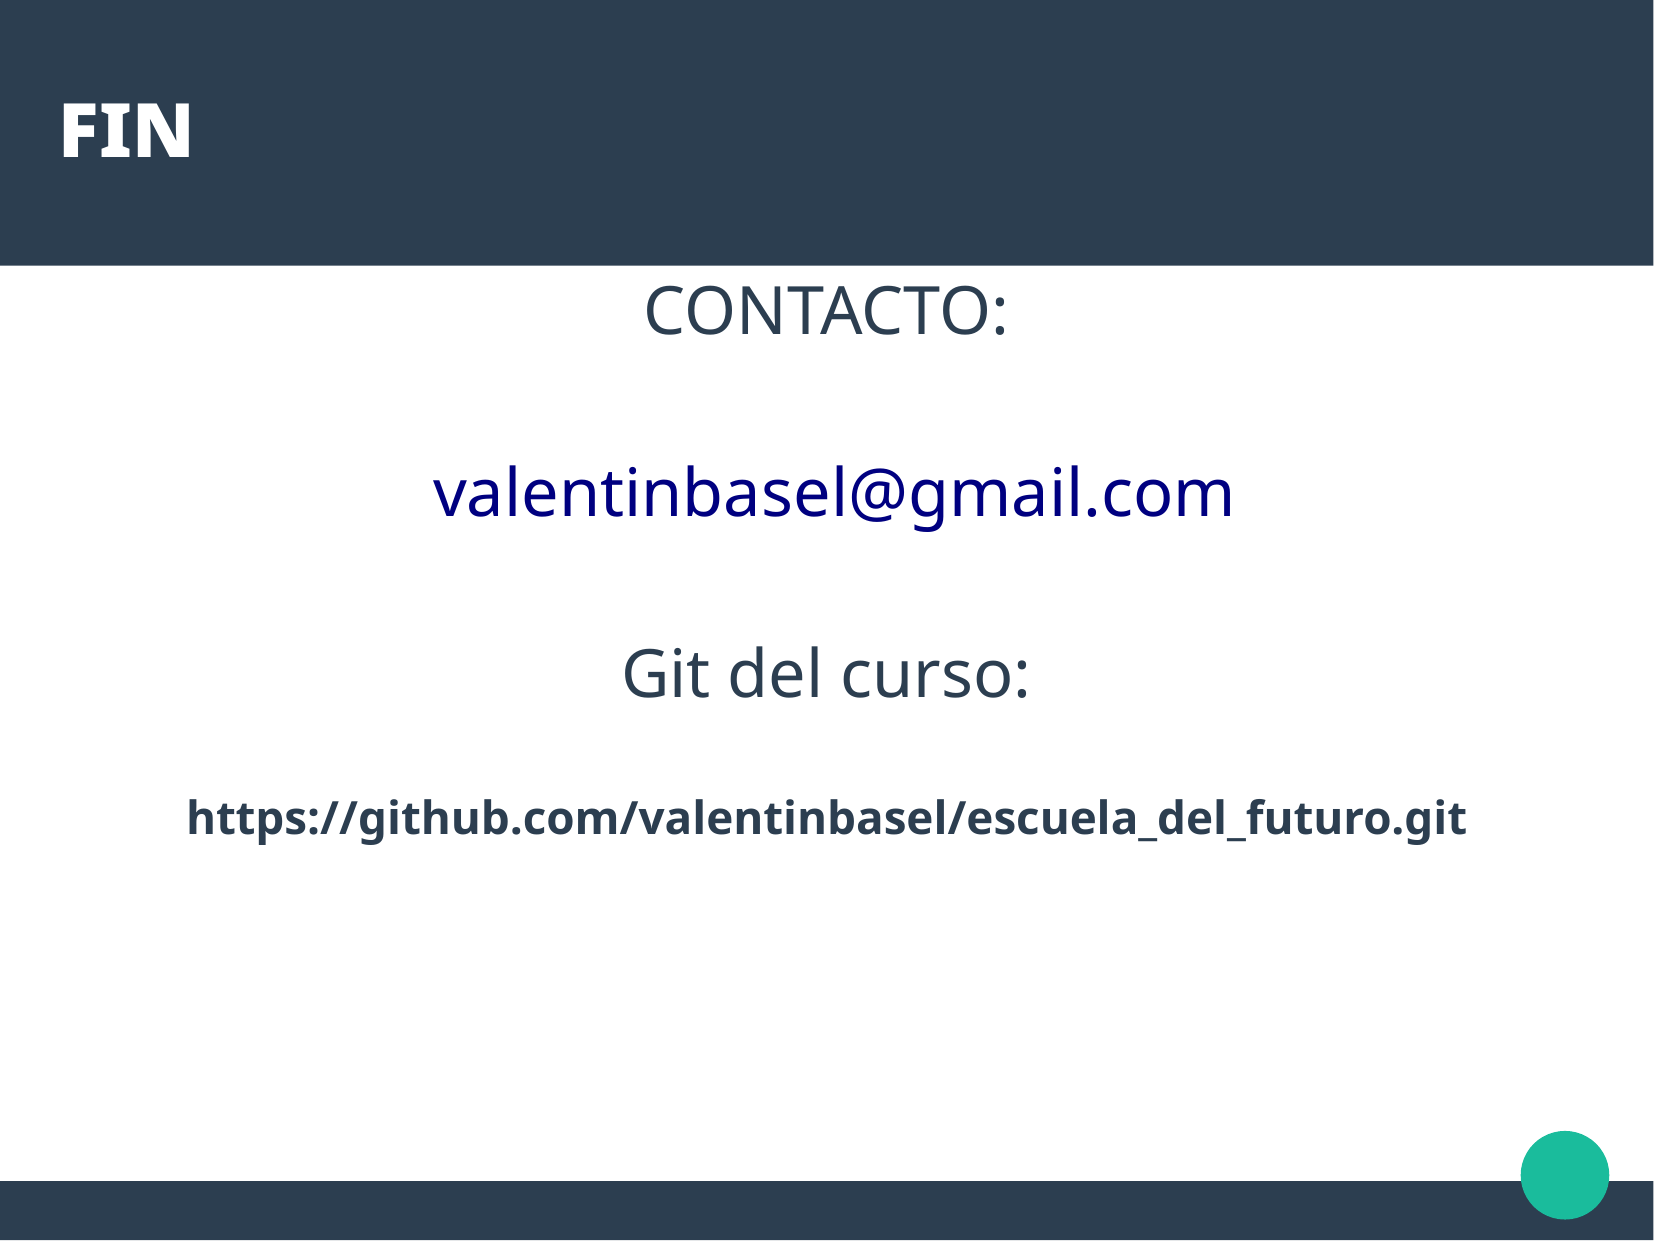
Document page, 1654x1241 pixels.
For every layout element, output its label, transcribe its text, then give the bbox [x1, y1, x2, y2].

subtitle CONTACTO: valentinbasel@gmail.com Git del curso: https://github.com/valentinbasel/escuela_del_futuro.git [82, 207, 1571, 1046]
title FIN [59, 49, 1595, 207]
